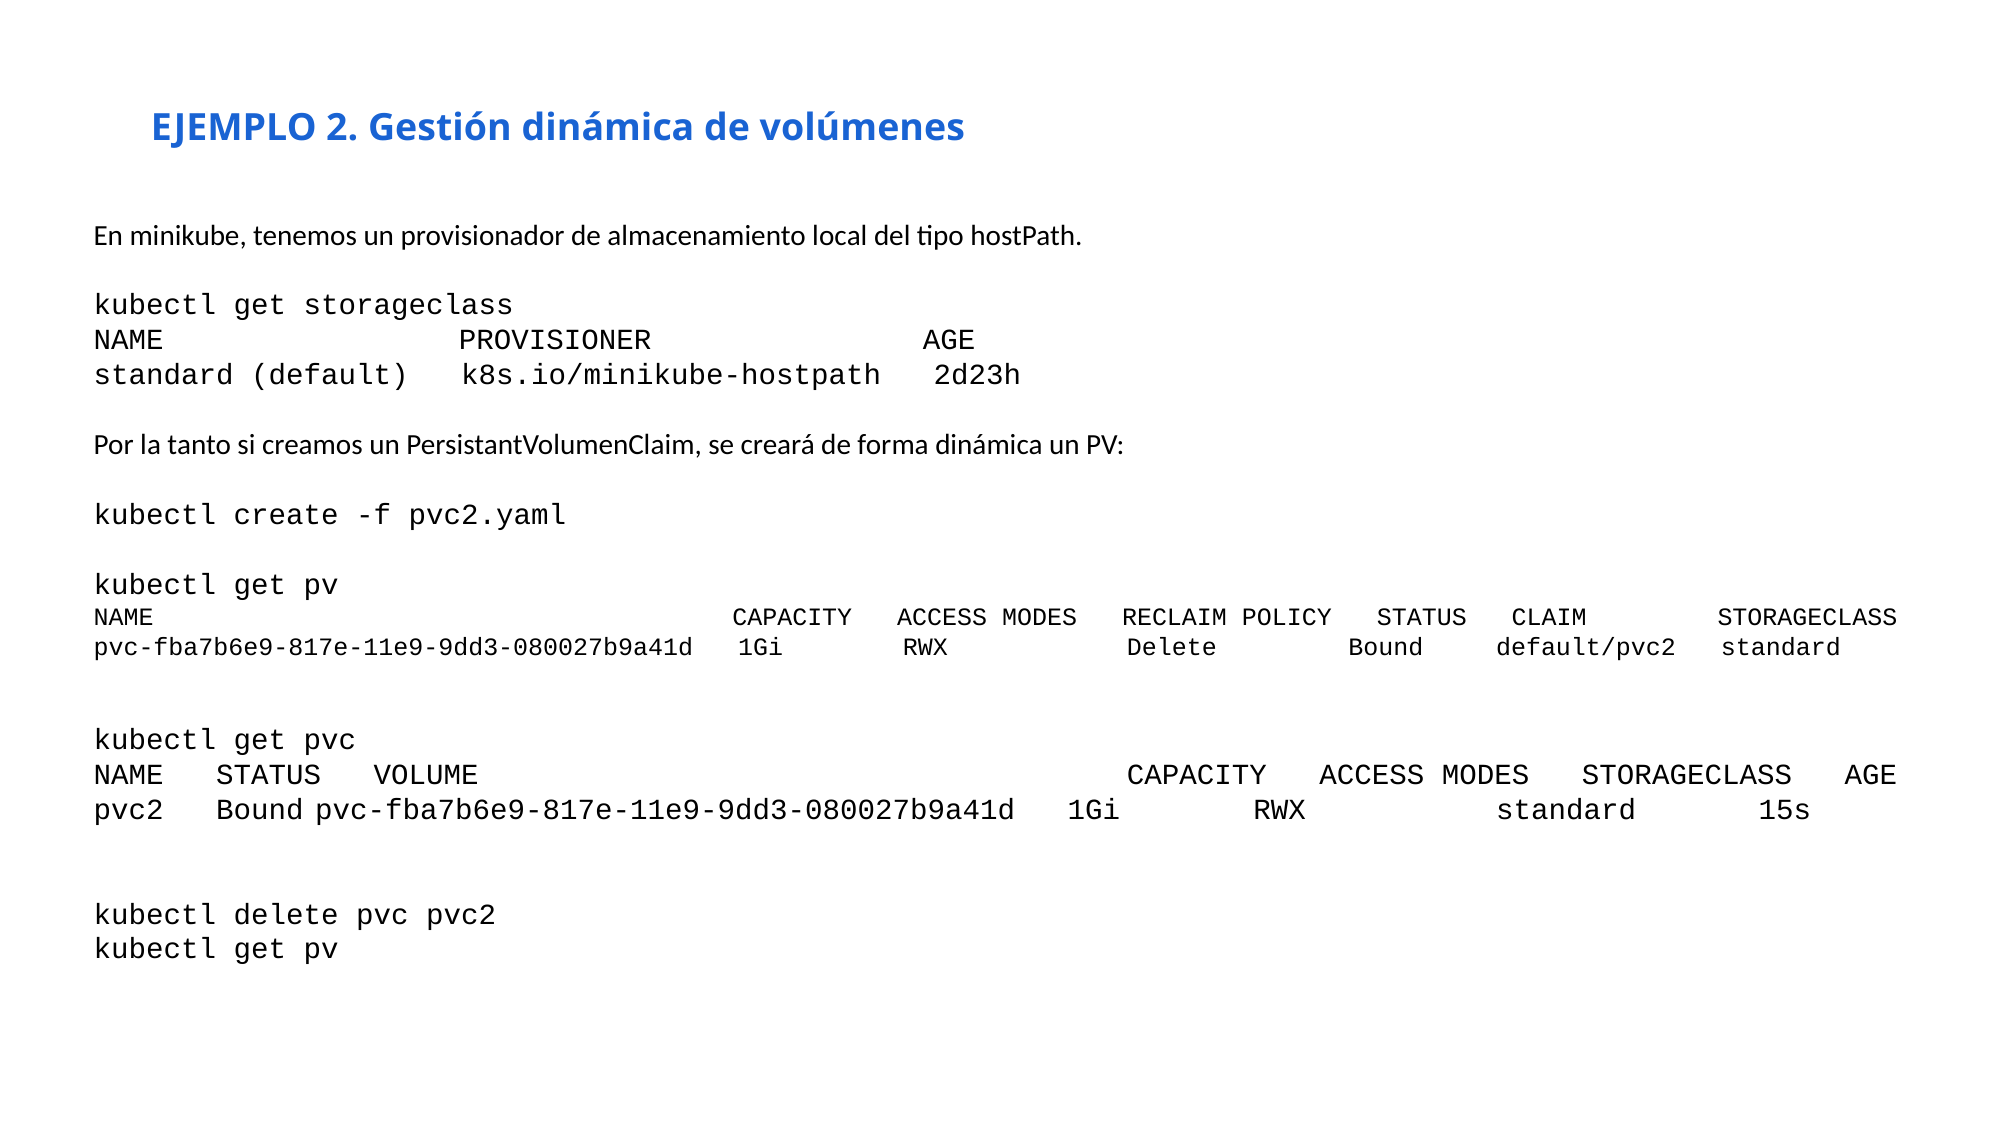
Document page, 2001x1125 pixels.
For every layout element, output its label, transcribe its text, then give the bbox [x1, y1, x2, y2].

text_box En minikube, tenemos un provisionador de almacenamiento local del tipo hostPath. kubectl get storageclass NAME PROVISIONER AGE standard (default) k8s.io/minikube-hostpath 2d23h Por la tanto si creamos un PersistantVolumenClaim, se creará de forma dinámica un PV: kubectl create -f pvc2.yaml kubectl get pv NAME CAPACITY ACCESS MODES RECLAIM POLICY STATUS CLAIM STORAGECLASS pvc-fba7b6e9-817e-11e9-9dd3-080027b9a41d 1Gi RWX Delete Bound default/pvc2 standard kubectl get pvc NAME STATUS VOLUME CAPACITY ACCESS MODES STORAGECLASS AGE pvc2 Bound pvc-fba7b6e9-817e-11e9-9dd3-080027b9a41d 1Gi RWX standard 15s kubectl delete pvc pvc2 kubectl get pv [78, 200, 1964, 675]
text_box EJEMPLO 2. Gestión dinámica de volúmenes [150, 100, 967, 152]
